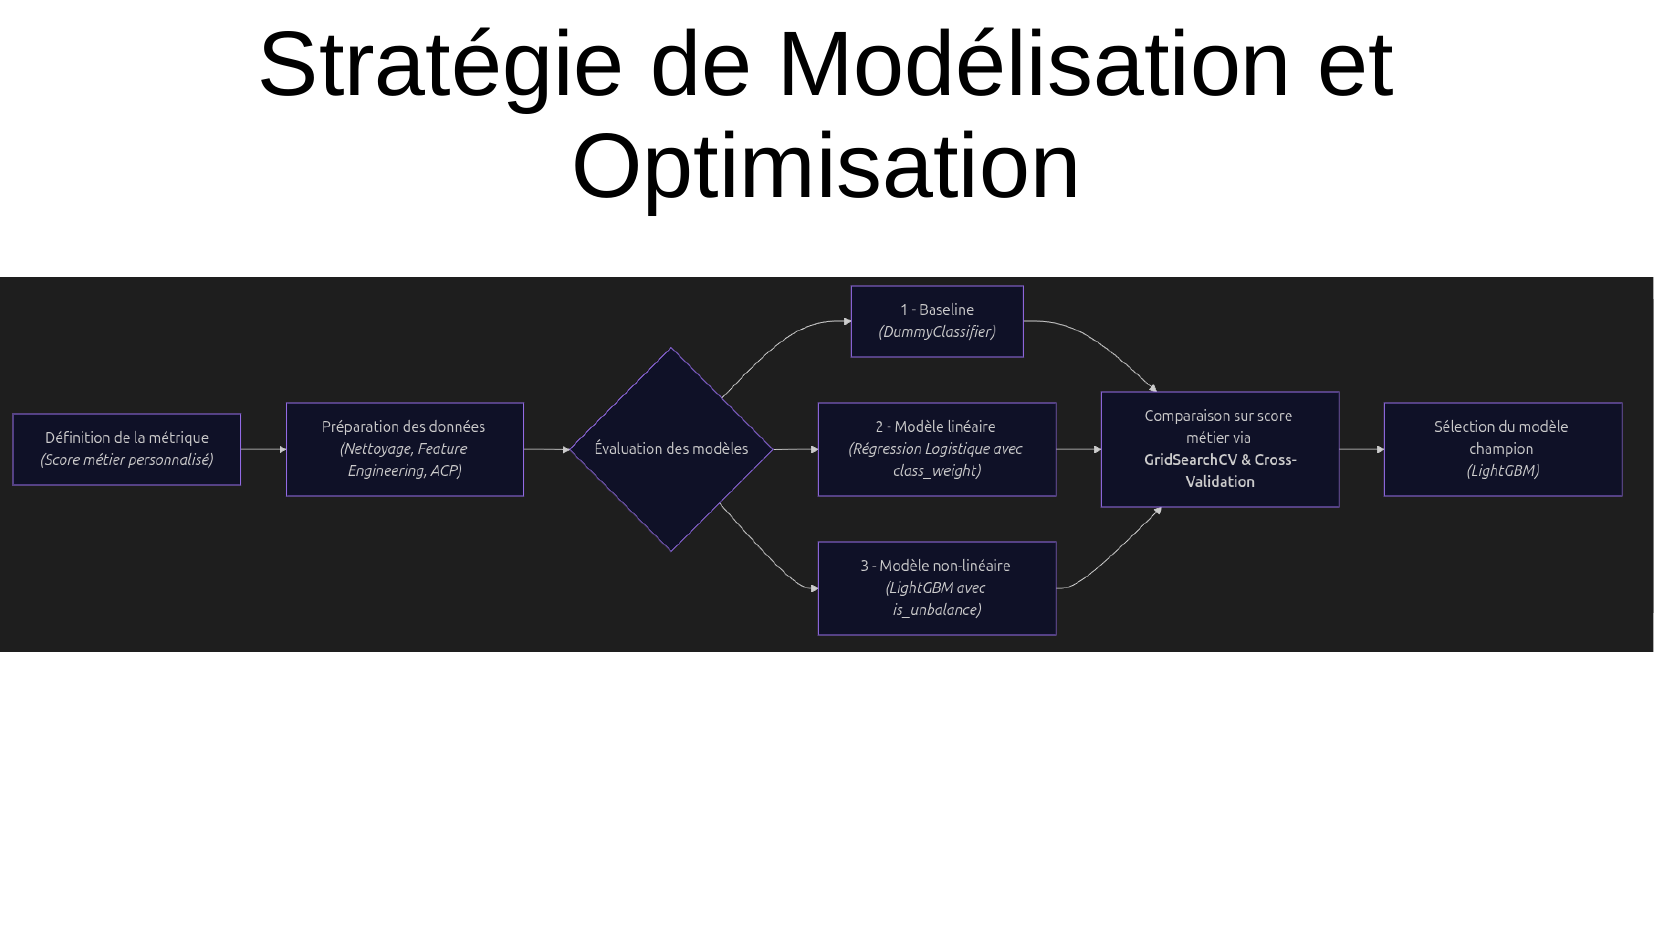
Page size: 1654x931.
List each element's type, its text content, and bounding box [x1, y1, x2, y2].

picture [0, 277, 1654, 652]
title Stratégie de Modélisation et Optimisation [82, 12, 1571, 218]
